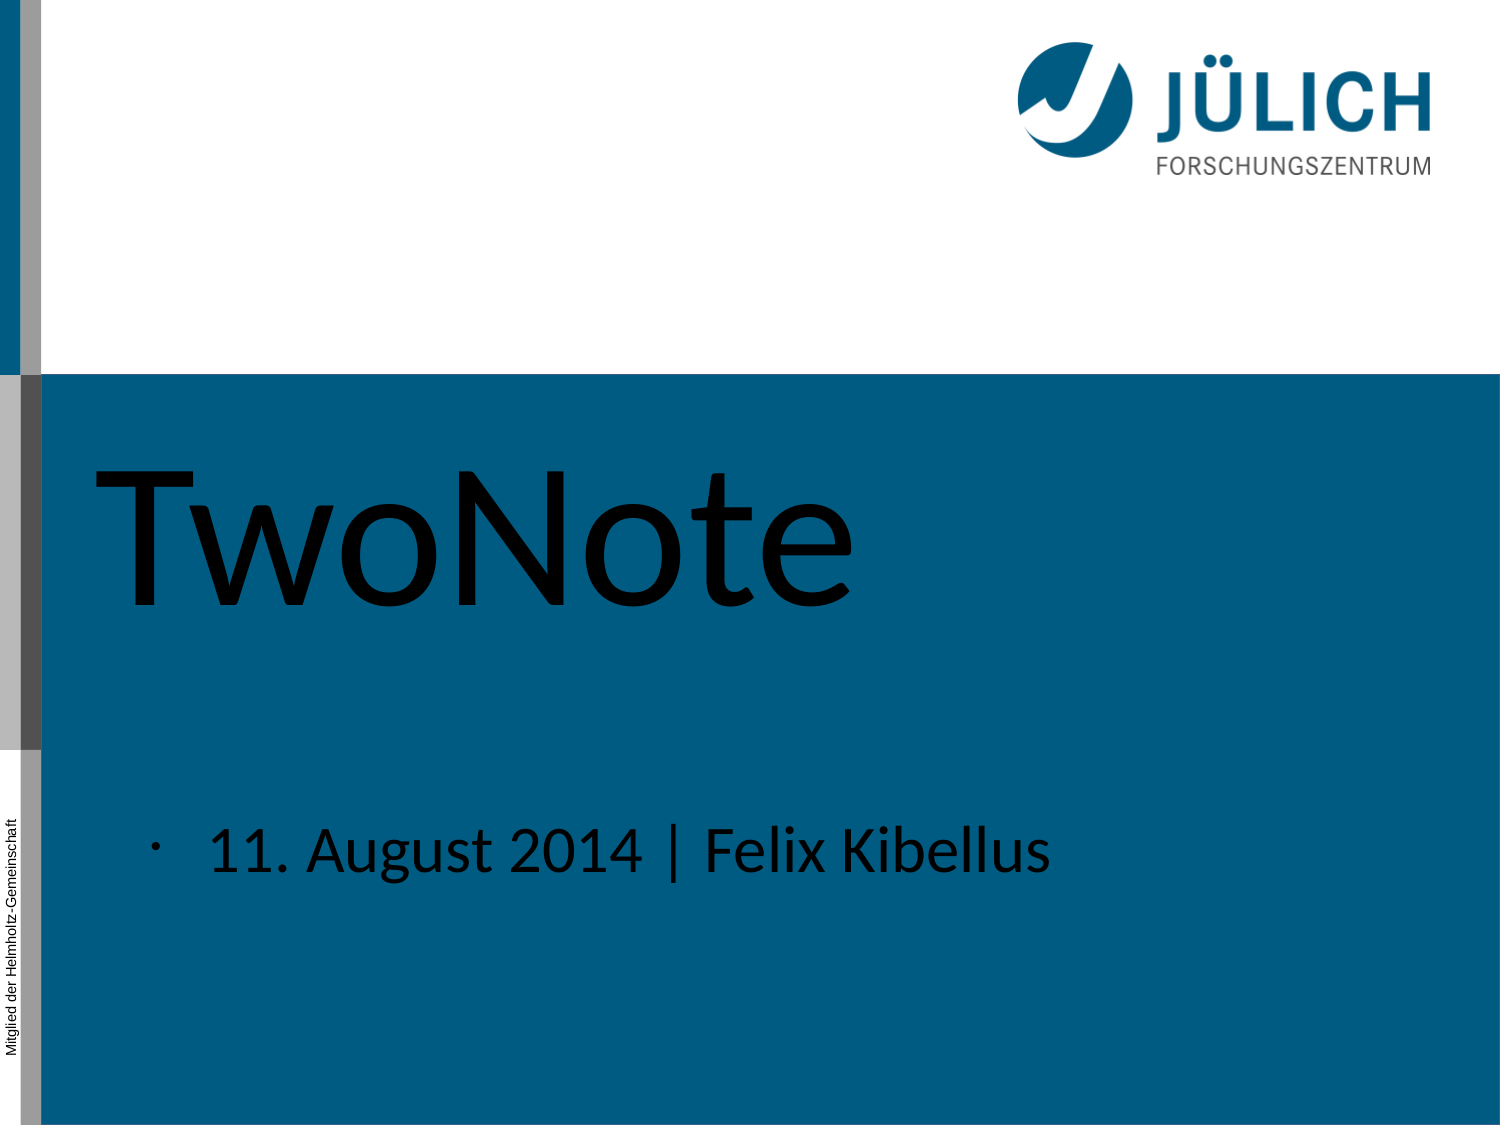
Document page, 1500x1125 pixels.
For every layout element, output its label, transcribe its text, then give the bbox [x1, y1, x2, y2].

list 11. August 2014 | Felix Kibellus [135, 798, 1430, 894]
title TwoNote [94, 426, 1500, 681]
picture [1016, 40, 1430, 175]
